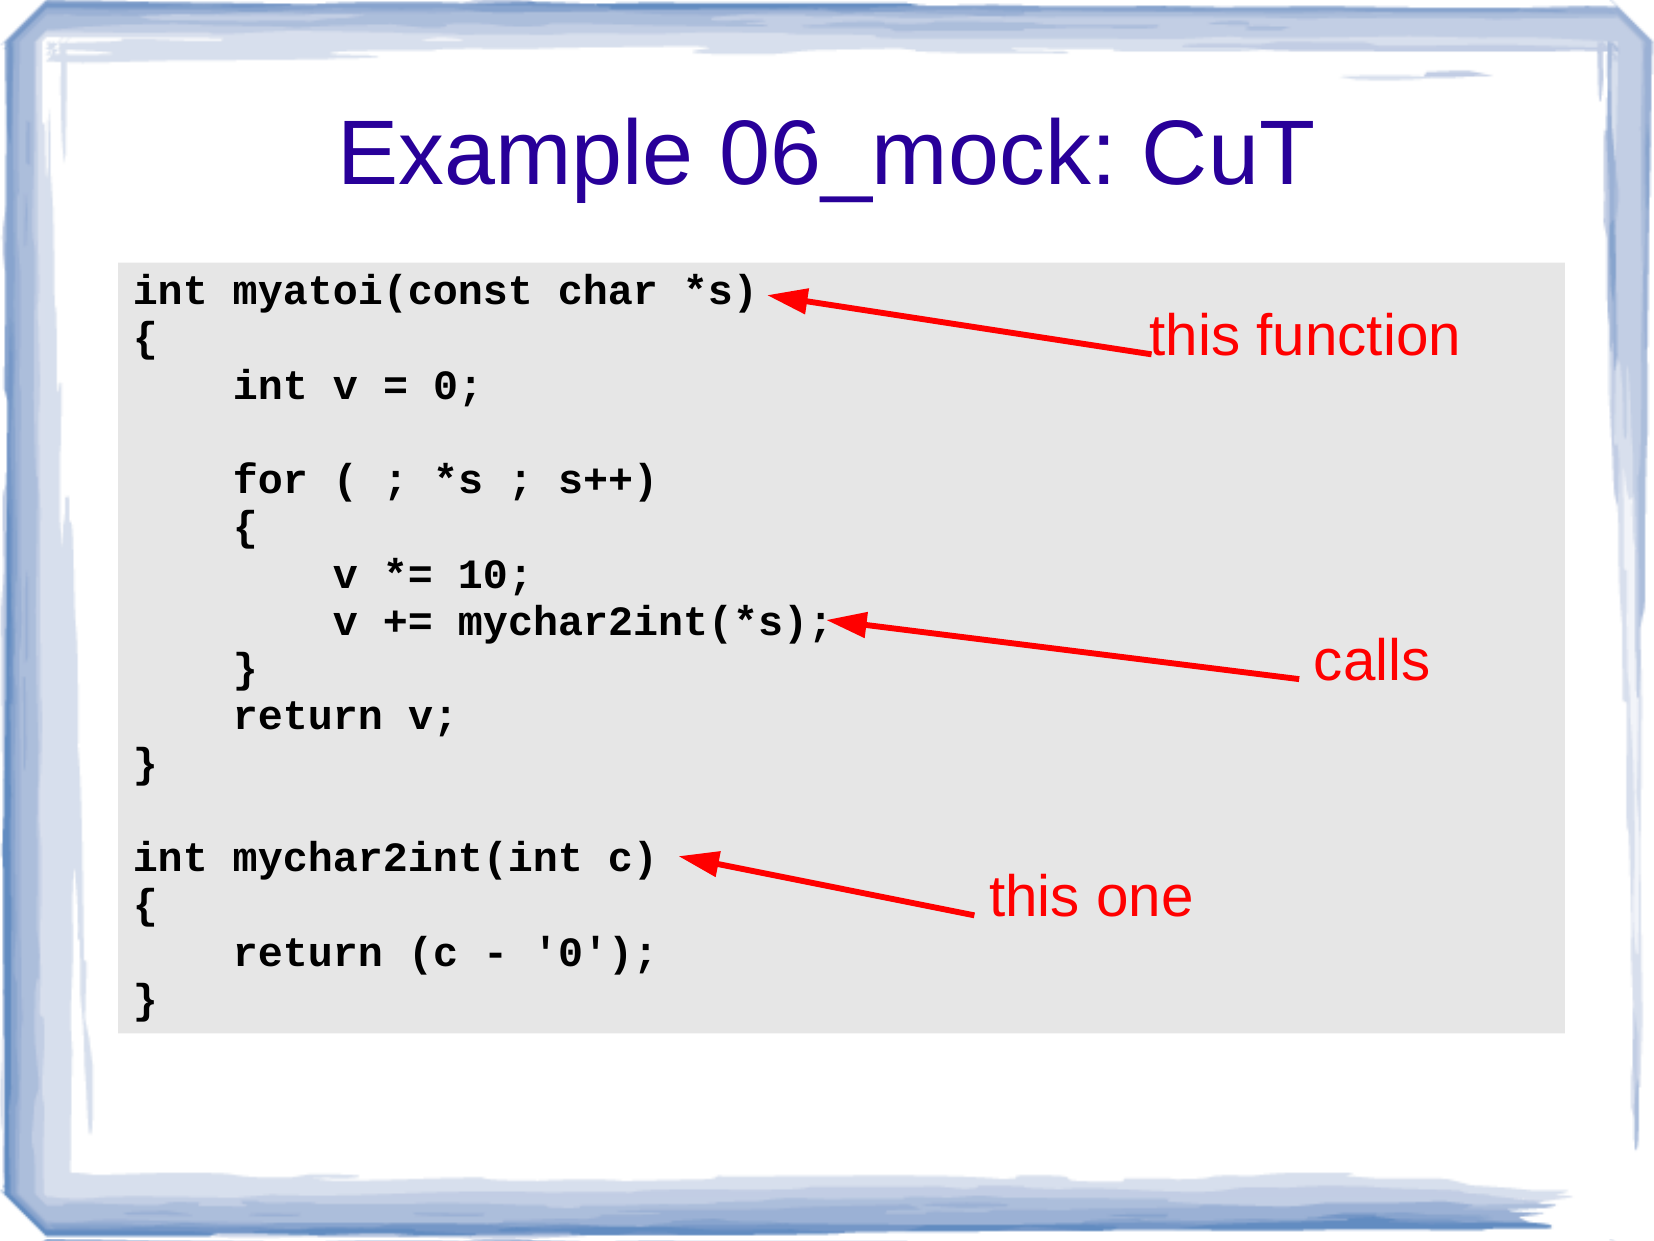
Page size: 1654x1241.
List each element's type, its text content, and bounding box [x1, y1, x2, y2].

title Example 06_mock: CuT [82, 49, 1571, 257]
picture [0, 0, 1654, 1241]
text_box calls [1299, 620, 1536, 709]
text_box int myatoi(const char *s) { int v = 0; for ( ; *s ; s++) { v *= 10; v += mychar2int(*s); } return v; } int mychar2int(int c) { return (c - '0'); } [118, 262, 1565, 1034]
text_box this one [974, 856, 1477, 945]
text_box this function [1134, 295, 1477, 384]
